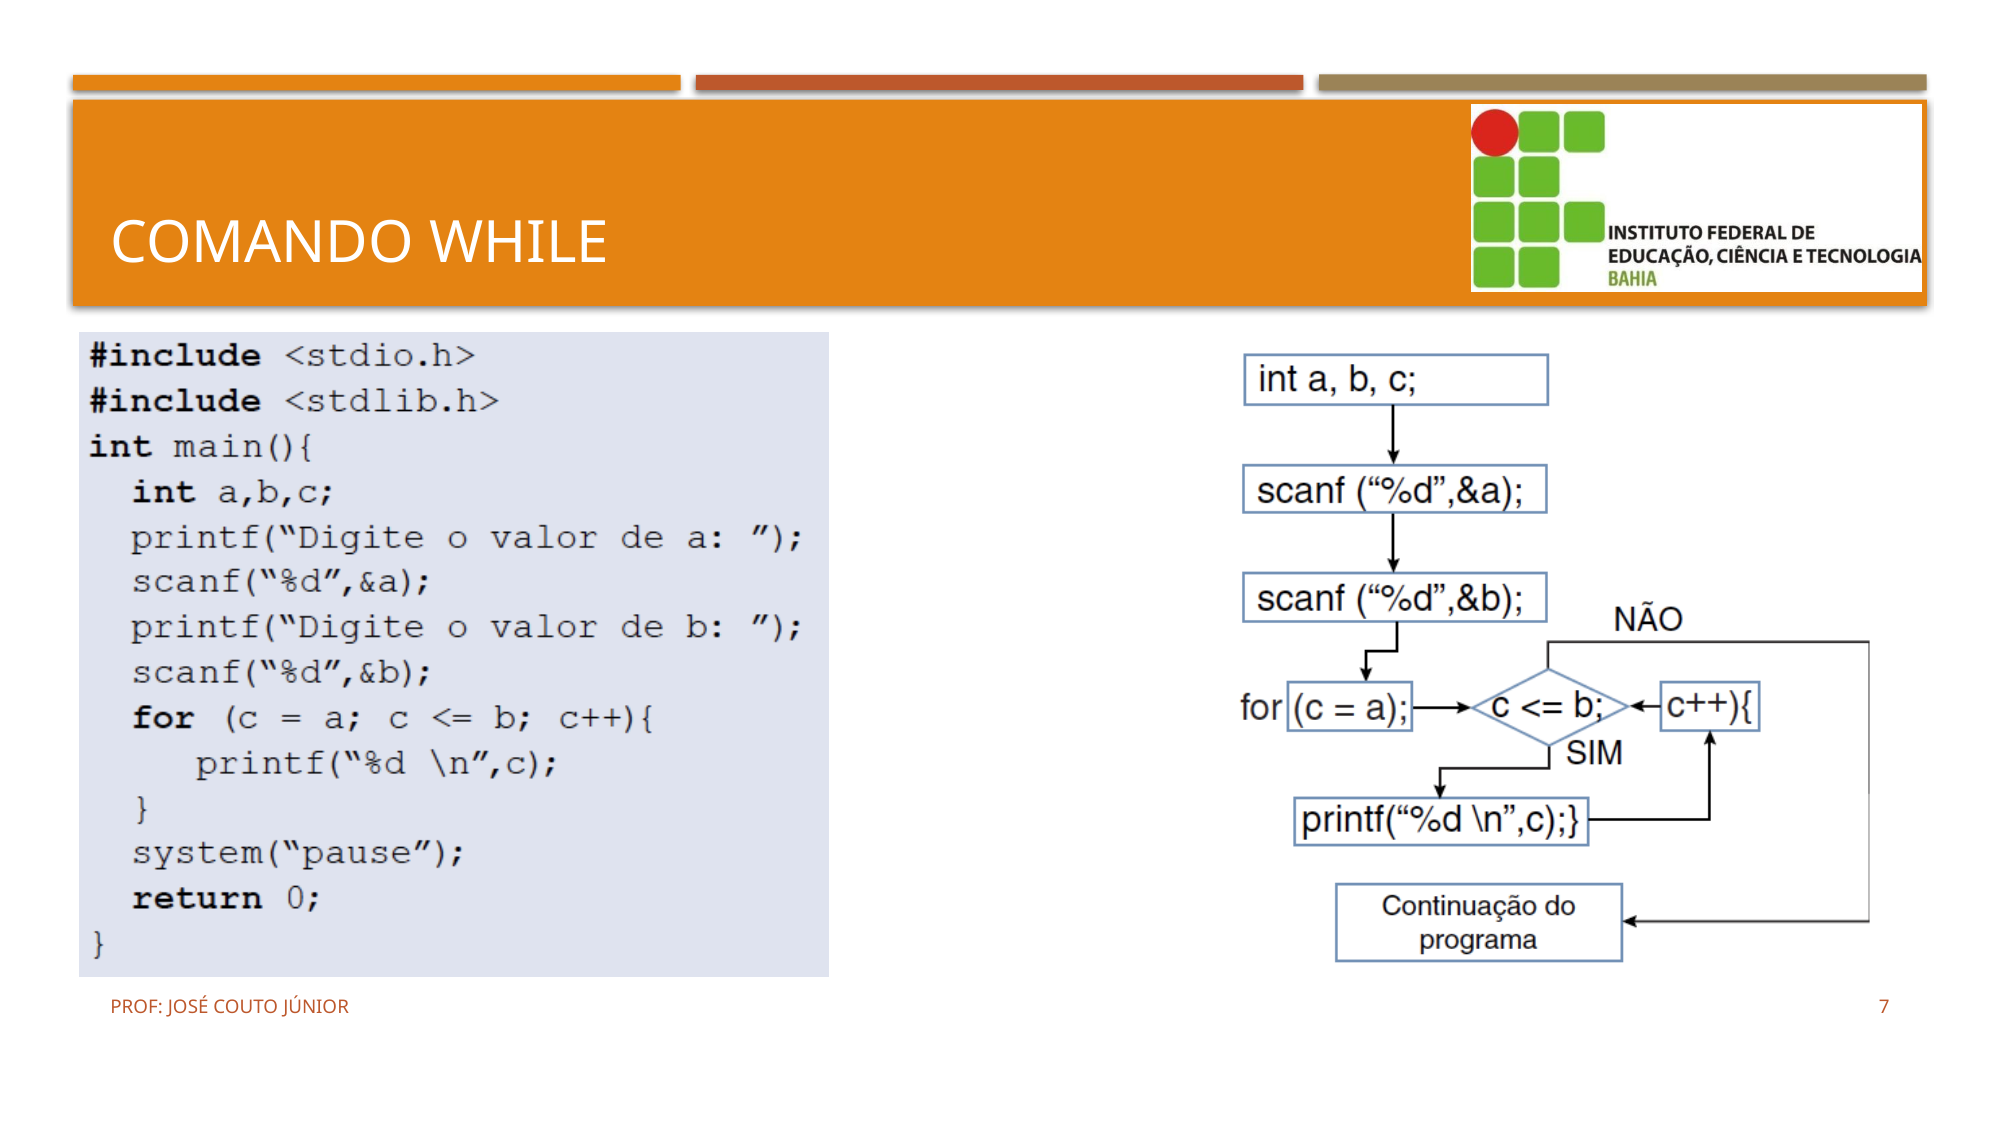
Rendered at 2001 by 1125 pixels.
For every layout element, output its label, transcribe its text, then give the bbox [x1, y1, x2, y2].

title Comando While [95, 119, 1471, 282]
picture [1471, 104, 1922, 292]
picture [79, 332, 829, 977]
picture [1210, 324, 1890, 984]
footer Prof: José Couto Júnior [95, 976, 1230, 1037]
